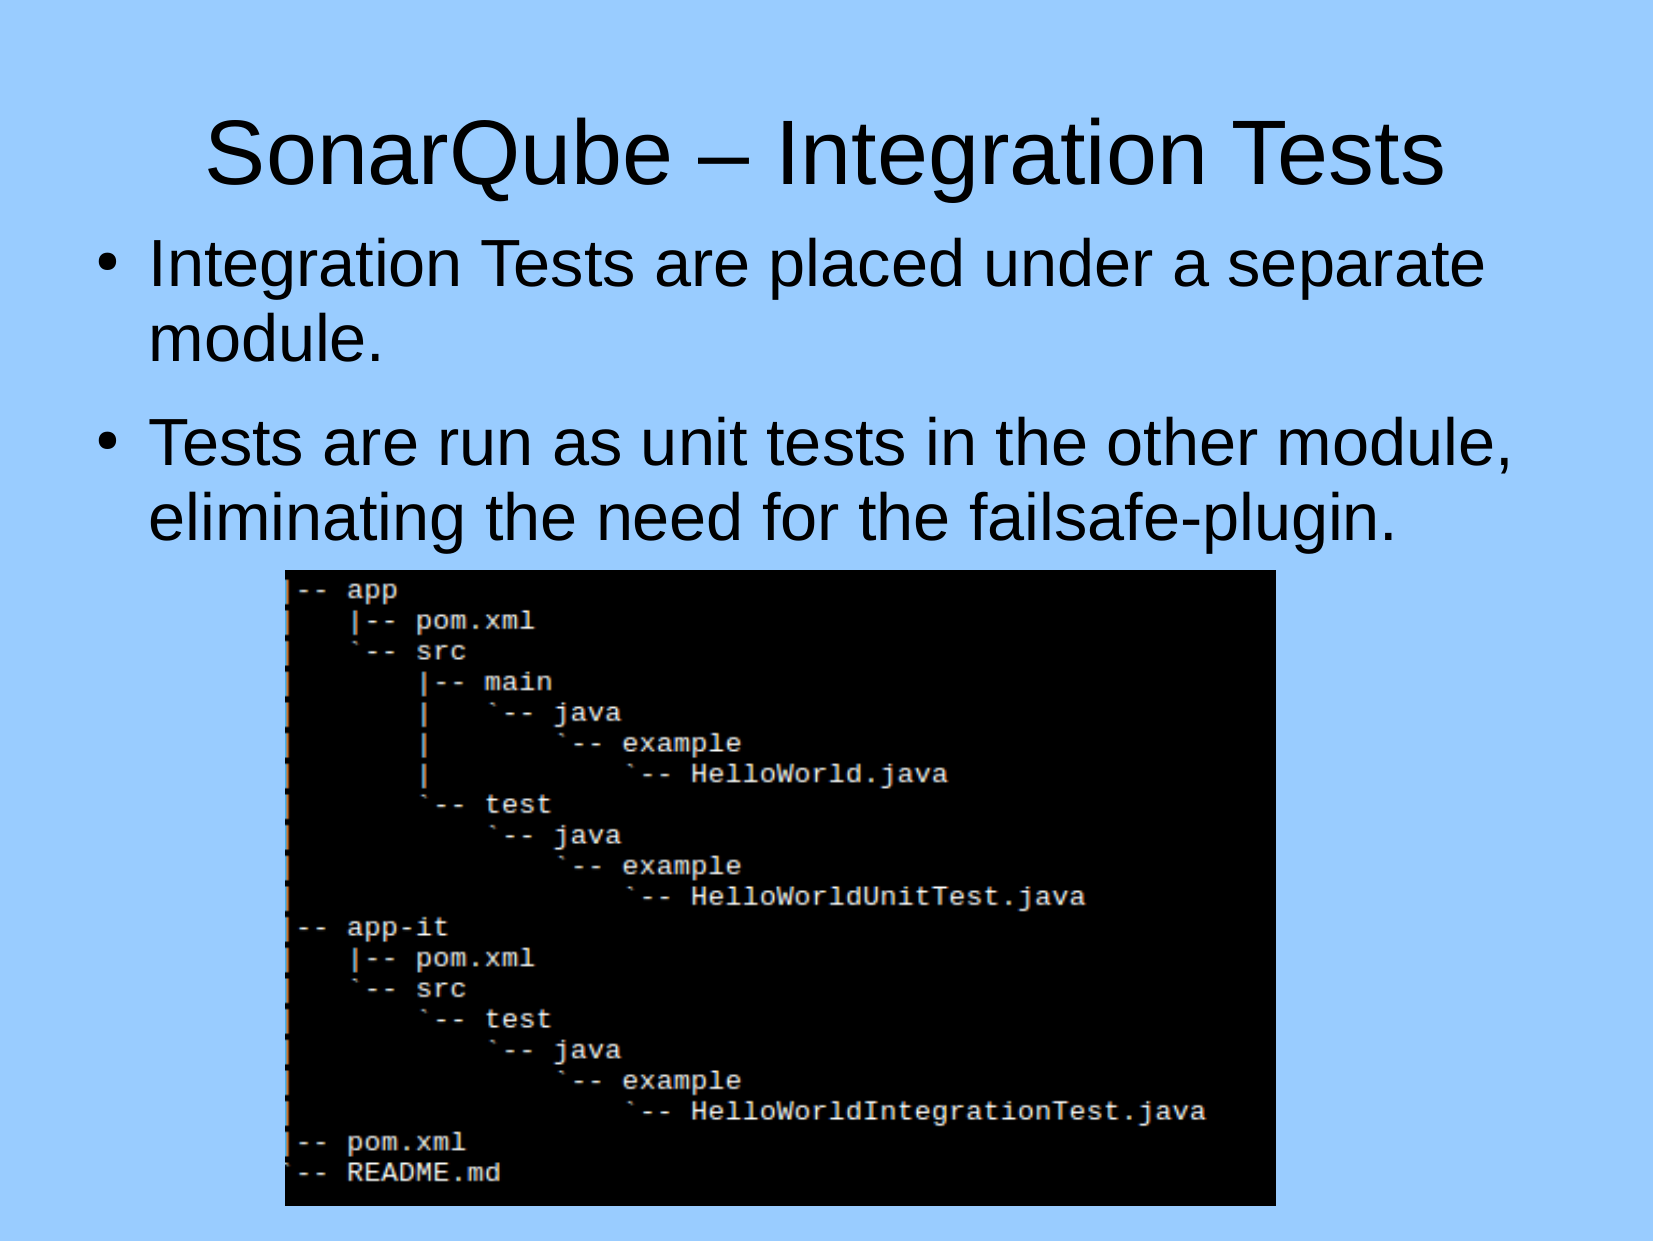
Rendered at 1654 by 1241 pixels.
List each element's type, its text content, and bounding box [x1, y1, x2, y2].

picture [285, 570, 1276, 1206]
list Integration Tests are placed under a separate module. Tests are run as unit tests in the other module, eliminating the need for the failsafe-plugin. [77, 226, 1566, 946]
title SonarQube – Integration Tests [82, 49, 1571, 257]
